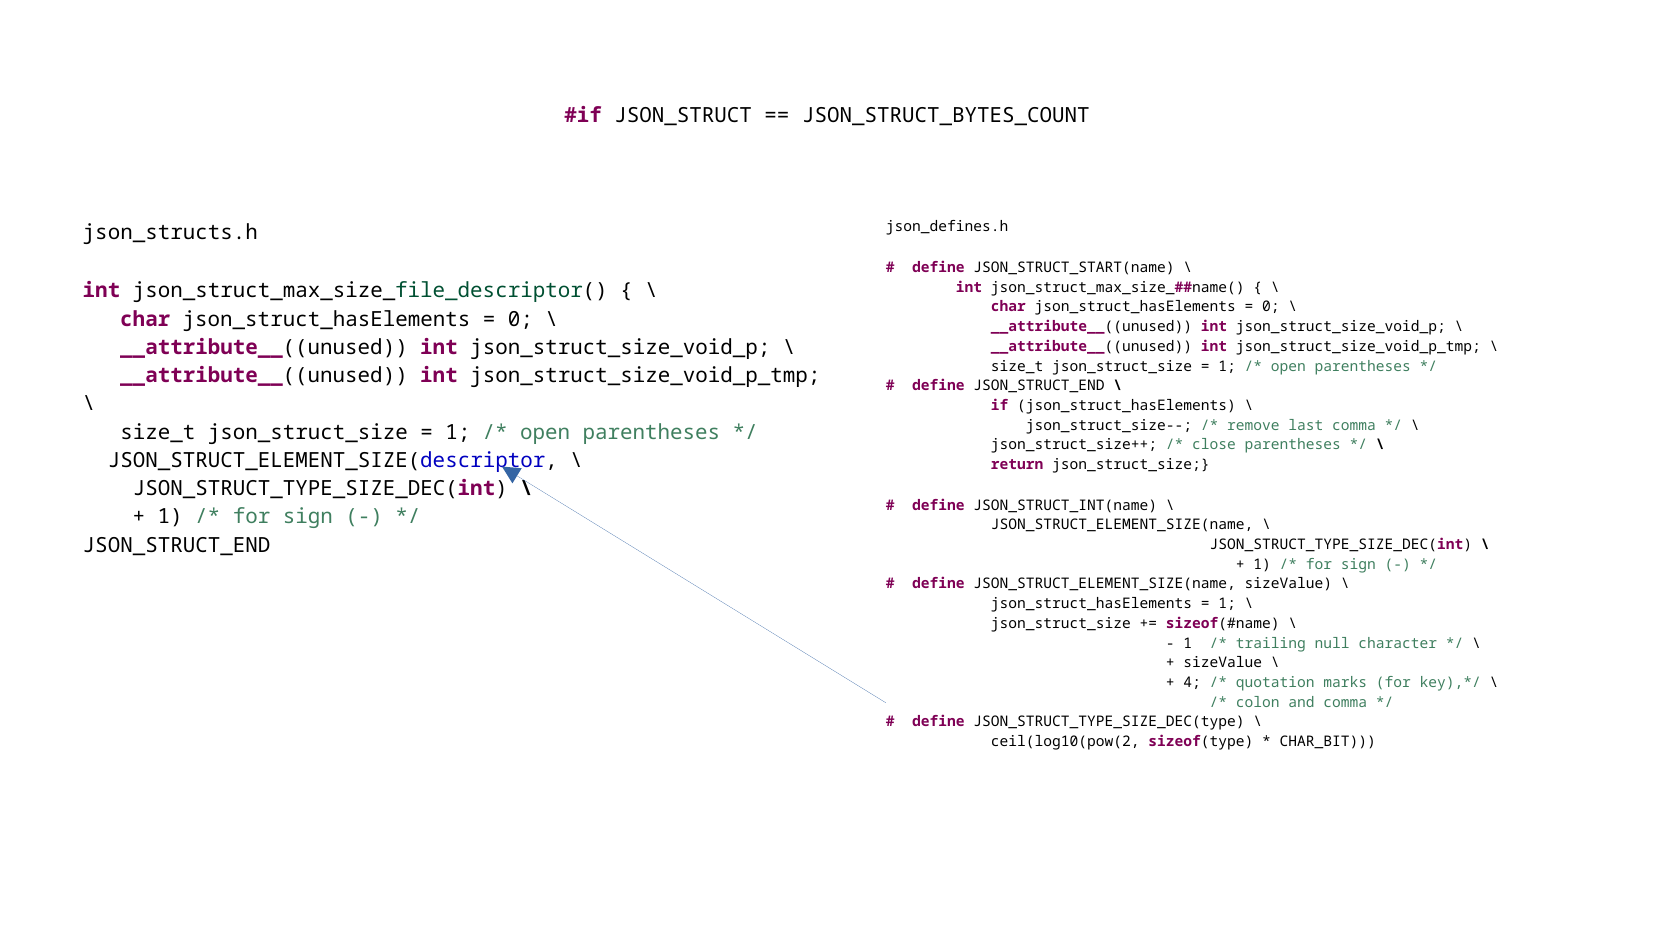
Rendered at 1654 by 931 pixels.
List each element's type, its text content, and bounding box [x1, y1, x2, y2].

title #if JSON_STRUCT == JSON_STRUCT_BYTES_COUNT [82, 37, 1571, 193]
list json_defines.h # define JSON_STRUCT_START(name) \ int json_struct_max_size_##name() { \ char json_struct_hasElements = 0; \ __attribute__((unused)) int json_struct_size_void_p; \ __attribute__((unused)) int json_struct_size_void_p_tmp; \ size_t json_struct_size = 1; /* open parentheses */ # define JSON_STRUCT_END \ if (json_struct_hasElements) \ json_struct_size--; /* remove last comma */ \ json_struct_size++; /* close parentheses */ \ return json_struct_size;} # define JSON_STRUCT_INT(name) \ JSON_STRUCT_ELEMENT_SIZE(name, \ JSON_STRUCT_TYPE_SIZE_DEC(int) \ + 1) /* for sign (-) */ # define JSON_STRUCT_ELEMENT_SIZE(name, sizeValue) \ json_struct_hasElements = 1; \ json_struct_size += sizeof(#name) \ - 1 /* trailing null character */ \ + sizeValue \ + 4; /* quotation marks (for key),*/ \ /* colon and comma */ # define JSON_STRUCT_TYPE_SIZE_DEC(type) \ ceil(log10(pow(2, sizeof(type) * CHAR_BIT))) [885, 216, 1571, 756]
list json_structs.h int json_struct_max_size_file_descriptor() { \ char json_struct_hasElements = 0; \ __attribute__((unused)) int json_struct_size_void_p; \ __attribute__((unused)) int json_struct_size_void_p_tmp; \ size_t json_struct_size = 1; /* open parentheses */ JSON_STRUCT_ELEMENT_SIZE(descriptor, \ JSON_STRUCT_TYPE_SIZE_DEC(int) \ + 1) /* for sign (-) */ JSON_STRUCT_END [82, 217, 827, 758]
